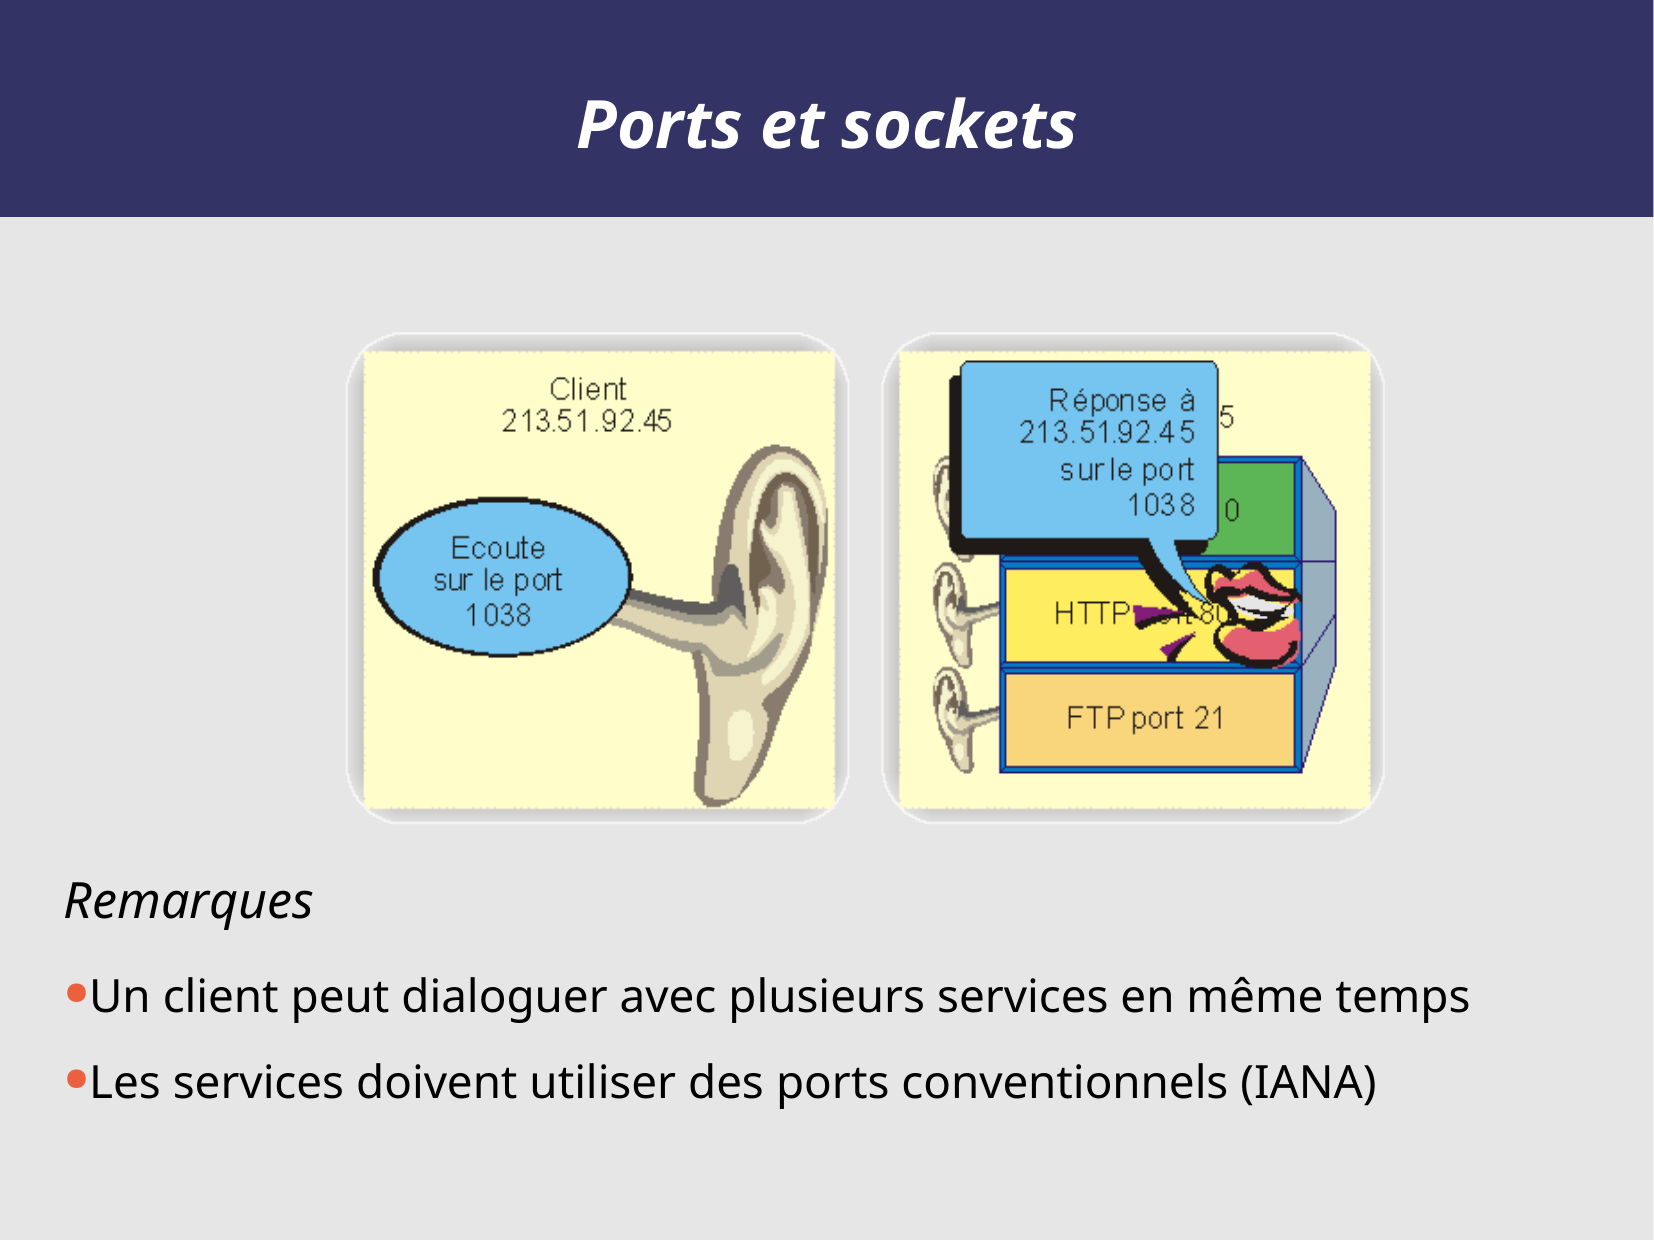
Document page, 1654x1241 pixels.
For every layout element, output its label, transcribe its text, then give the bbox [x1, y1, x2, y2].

title Ports et sockets [121, 19, 1534, 227]
list Remarques Un client peut dialoguer avec plusieurs services en même temps Les services doivent utiliser des ports conventionnels (IANA) [63, 865, 1572, 1241]
picture [332, 318, 1403, 843]
